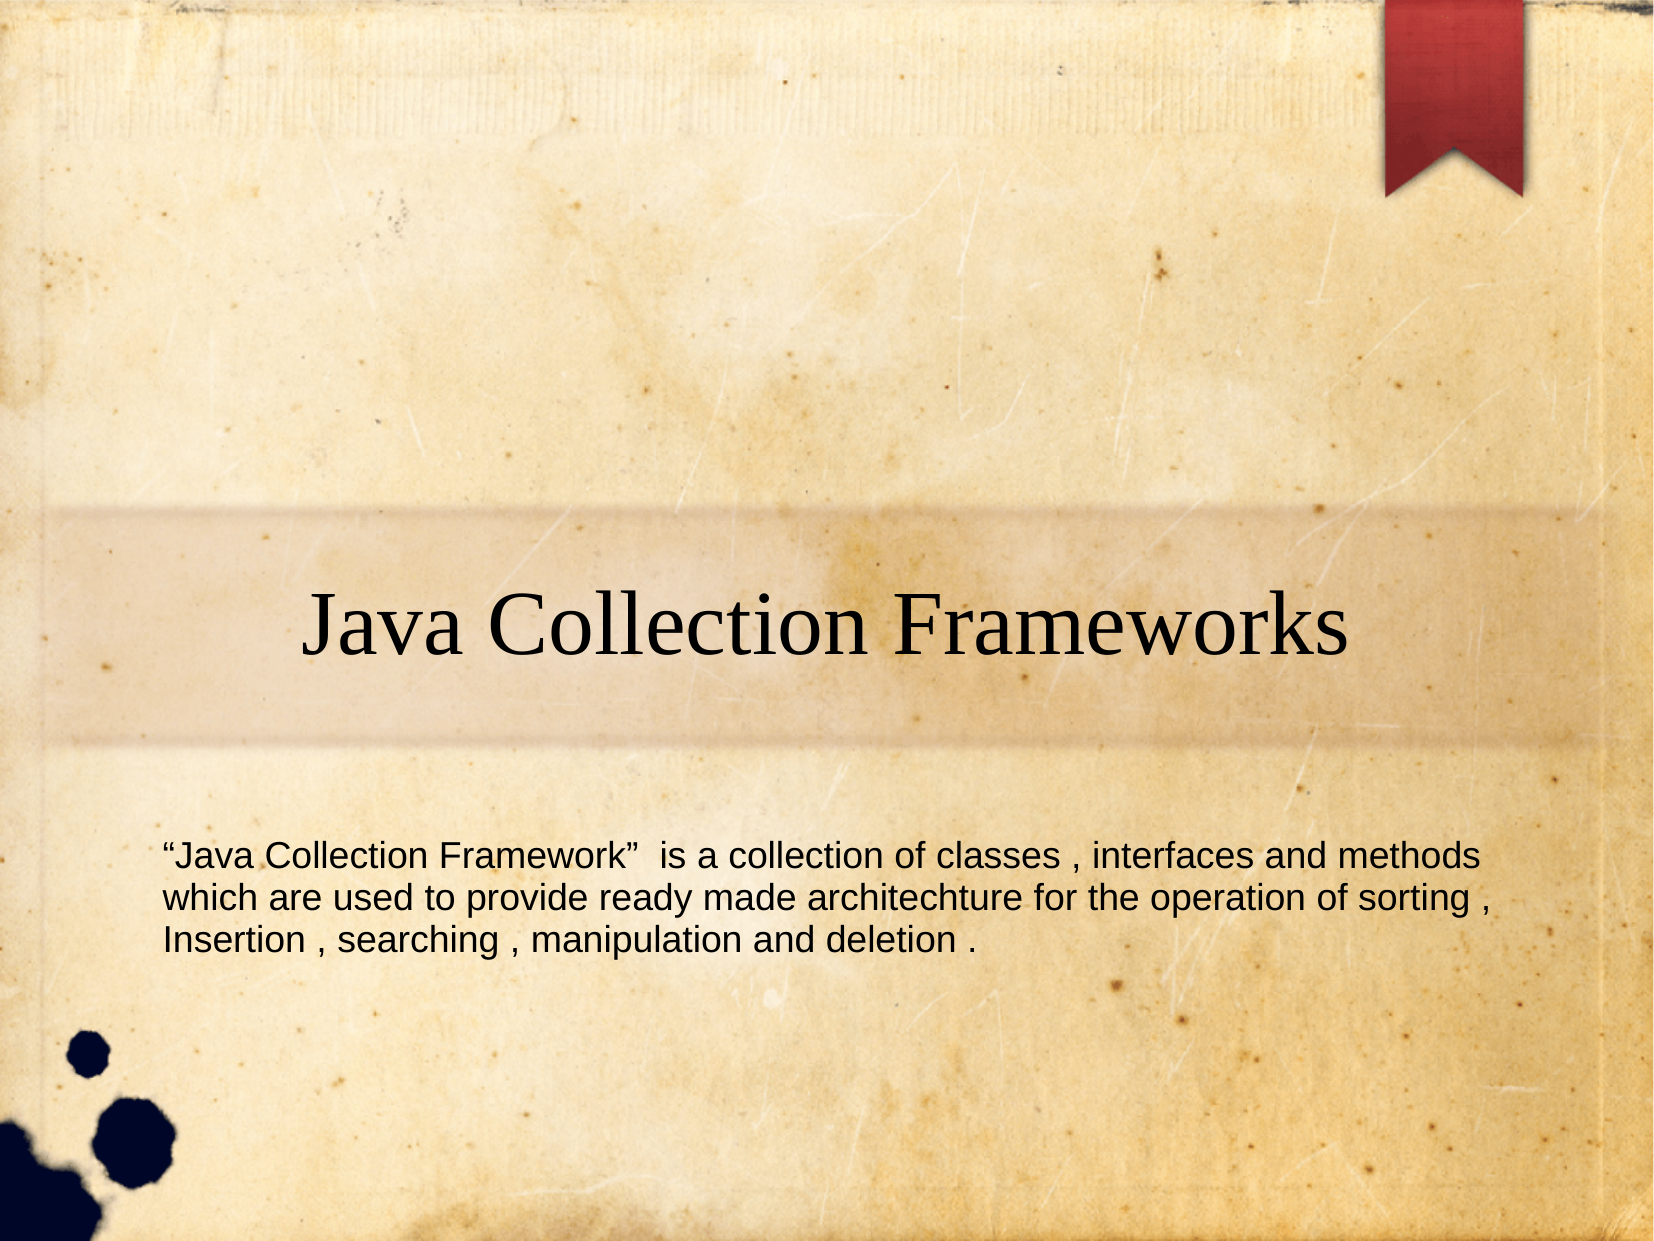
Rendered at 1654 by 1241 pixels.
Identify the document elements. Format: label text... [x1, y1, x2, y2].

picture [0, 0, 1654, 1241]
text_box “Java Collection Framework” is a collection of classes , interfaces and methods which are used to provide ready made architechture for the operation of sorting , Insertion , searching , manipulation and deletion . [147, 826, 1565, 968]
title Java Collection Frameworks [82, 519, 1571, 727]
